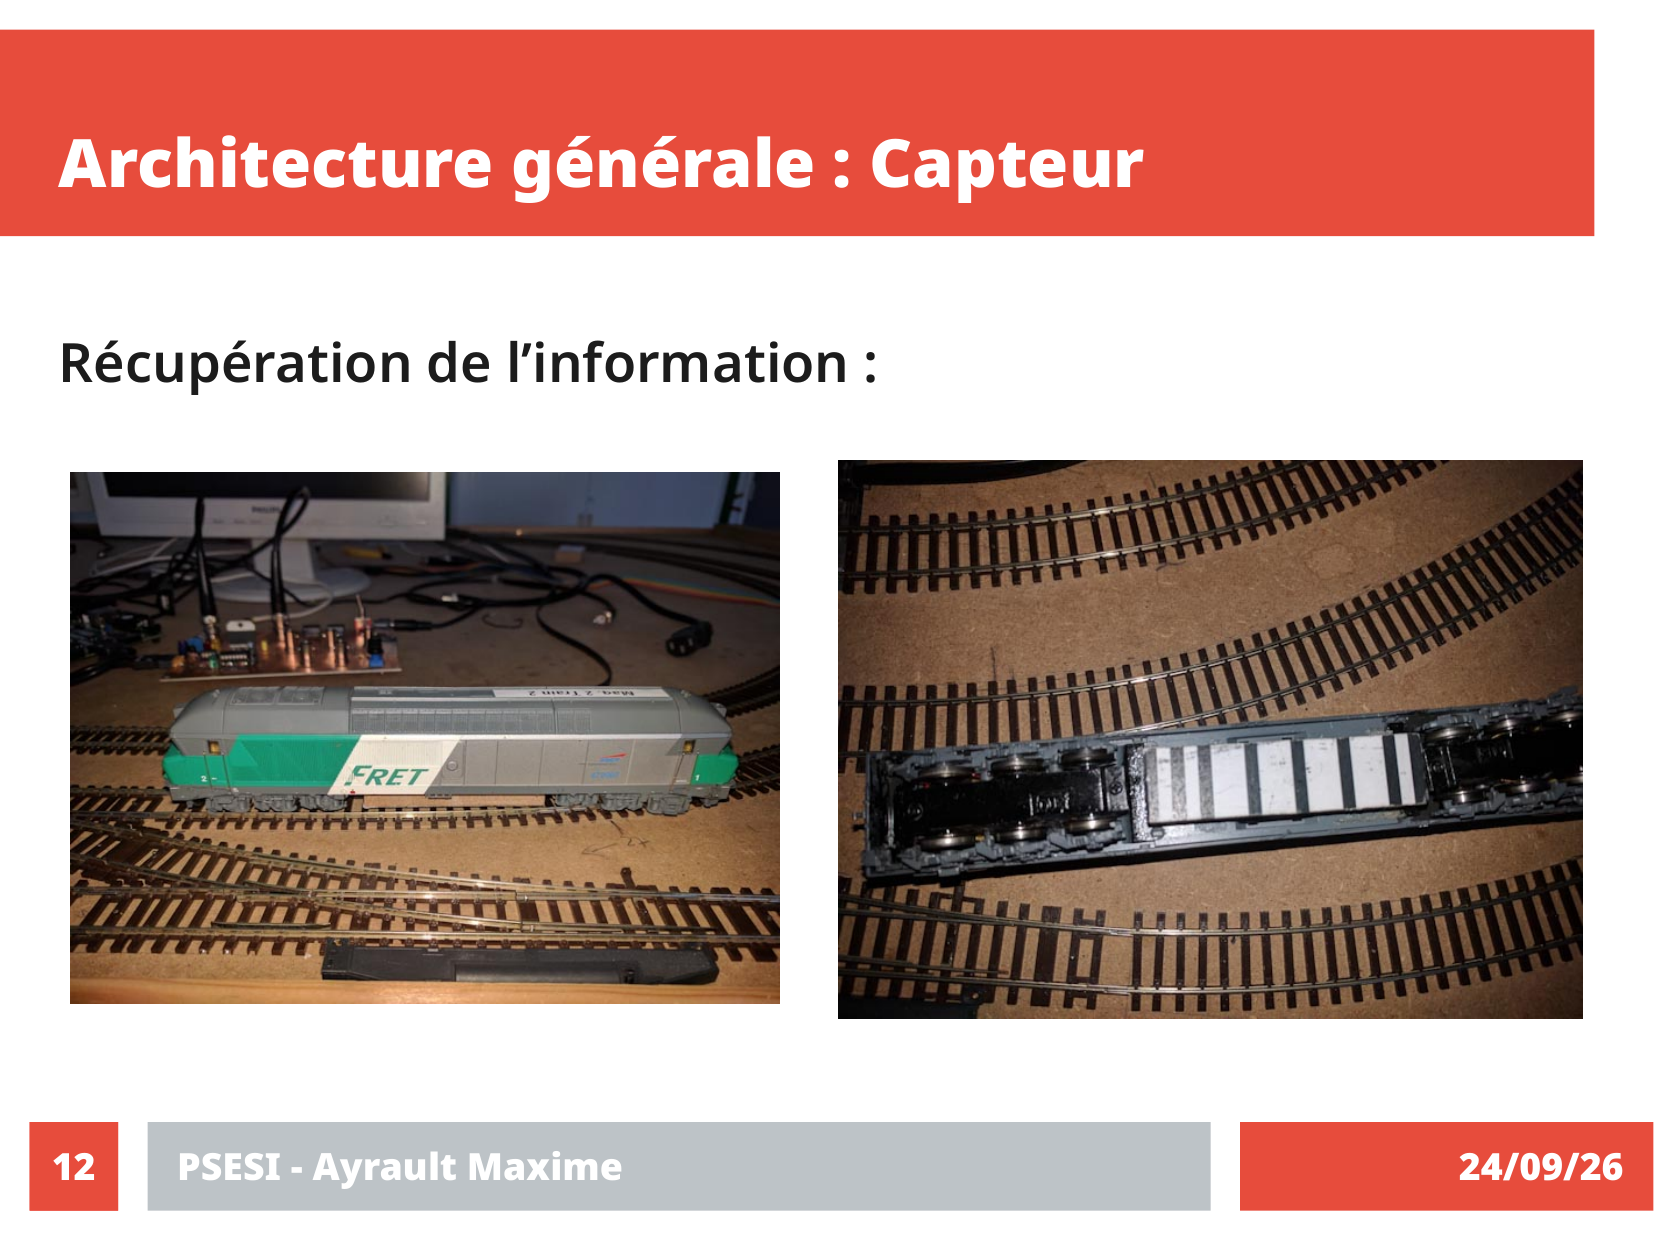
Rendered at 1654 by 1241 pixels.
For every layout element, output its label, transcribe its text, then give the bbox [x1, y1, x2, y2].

list Récupération de l’information : [59, 324, 1565, 1093]
picture [70, 472, 780, 1004]
picture [838, 460, 1583, 1019]
title Architecture générale : Capteur [59, 59, 1595, 207]
